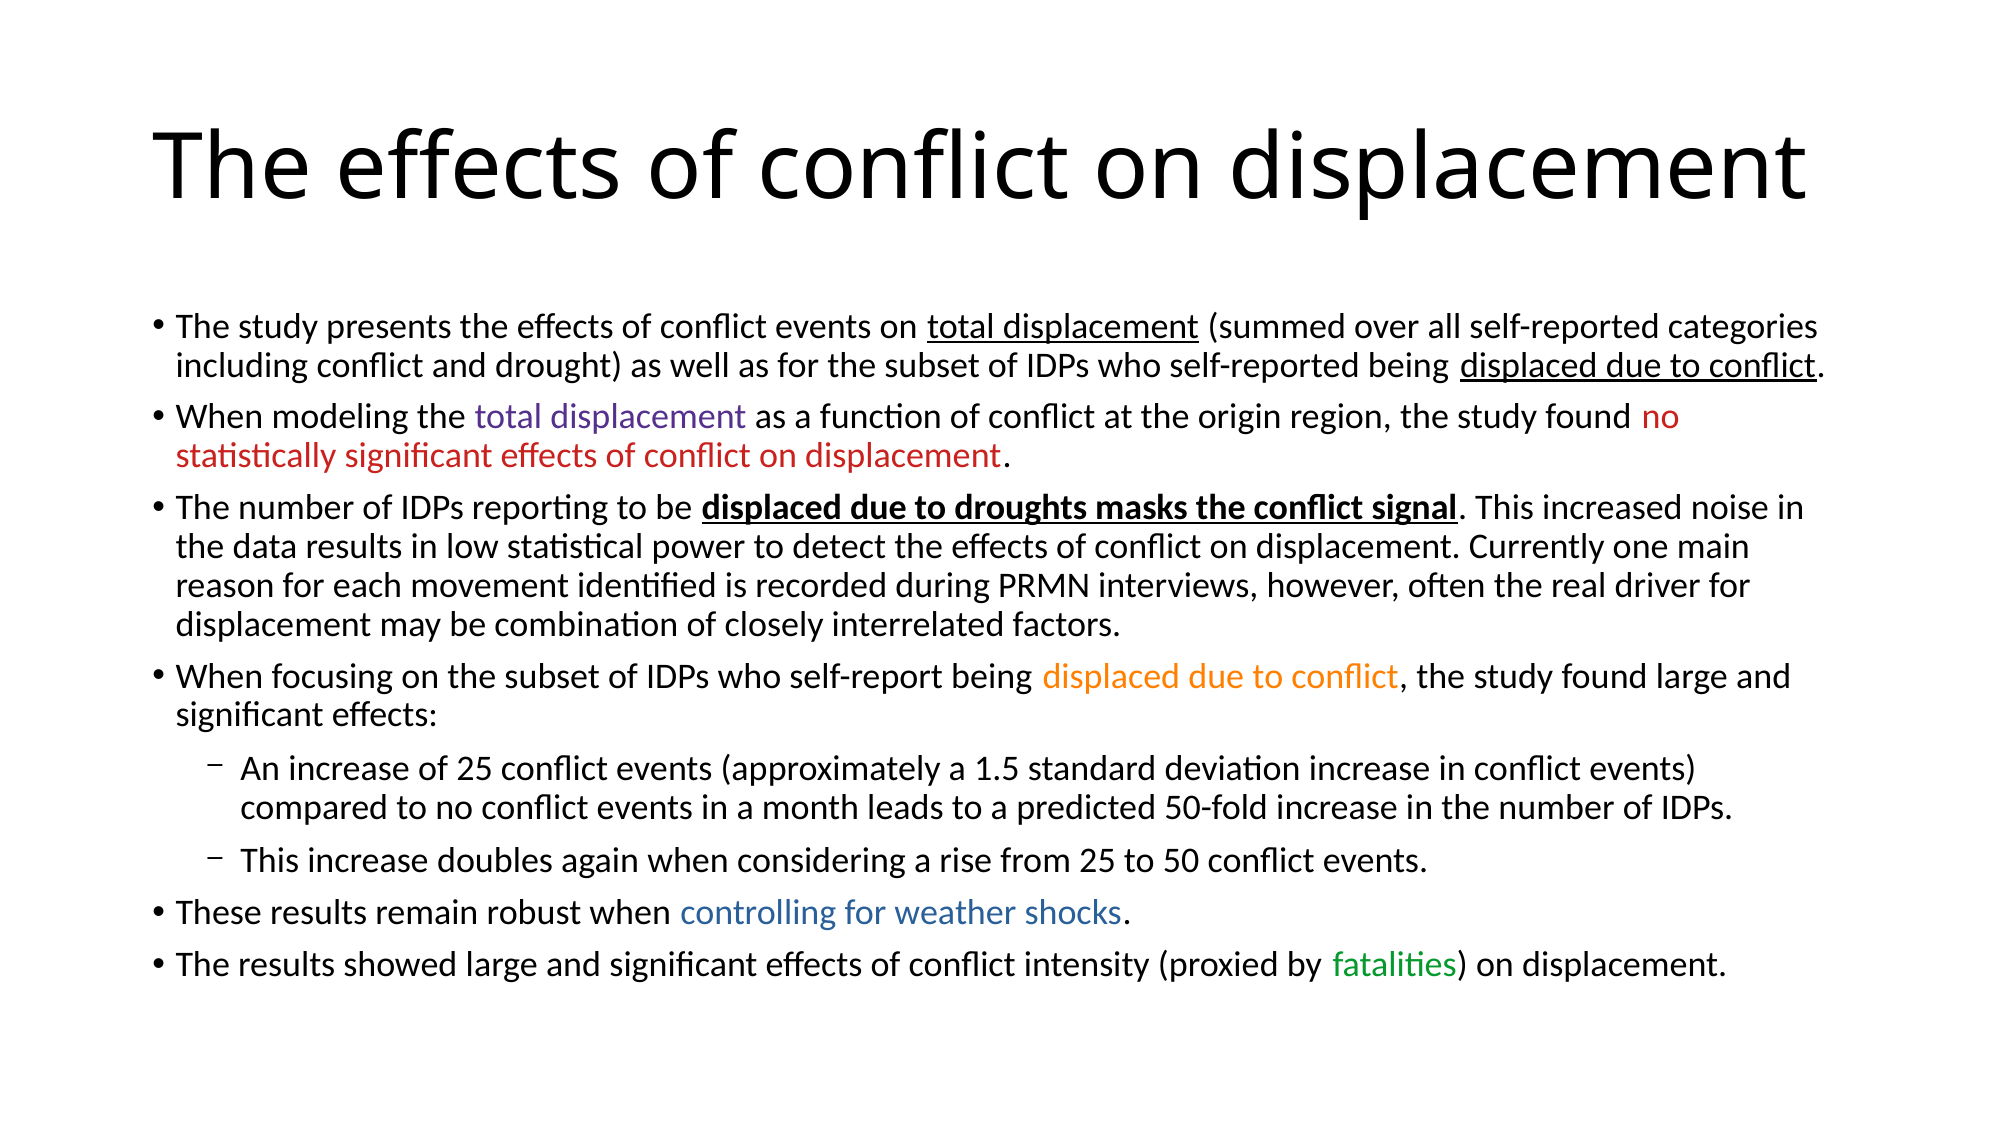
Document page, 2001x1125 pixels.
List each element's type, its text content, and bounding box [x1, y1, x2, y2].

title The effects of conflict on displacement [137, 59, 1863, 278]
list The study presents the effects of conflict events on total displacement (summed over all self-reported categories including conflict and drought) as well as for the subset of IDPs who self-reported being displaced due to conflict. When modeling the total displacement as a function of conflict at the origin region, the study found no statistically significant effects of conflict on displacement. The number of IDPs reporting to be displaced due to droughts masks the conflict signal. This increased noise in the data results in low statistical power to detect the effects of conflict on displacement. Currently one main reason for each movement identified is recorded during PRMN interviews, however, often the real driver for displacement may be combination of closely interrelated factors. When focusing on the subset of IDPs who self-report being displaced due to conflict, the study found large and significant effects: An increase of 25 conflict events (approximately a 1.5 standard deviation increase in conflict events) compared to no conflict events in a month leads to a predicted 50-fold increase in the number of IDPs. This increase doubles again when considering a rise from 25 to 50 conflict events. These results remain robust when controlling for weather shocks. The results showed large and significant effects of conflict intensity (proxied by fatalities) on displacement. [137, 299, 1863, 1014]
